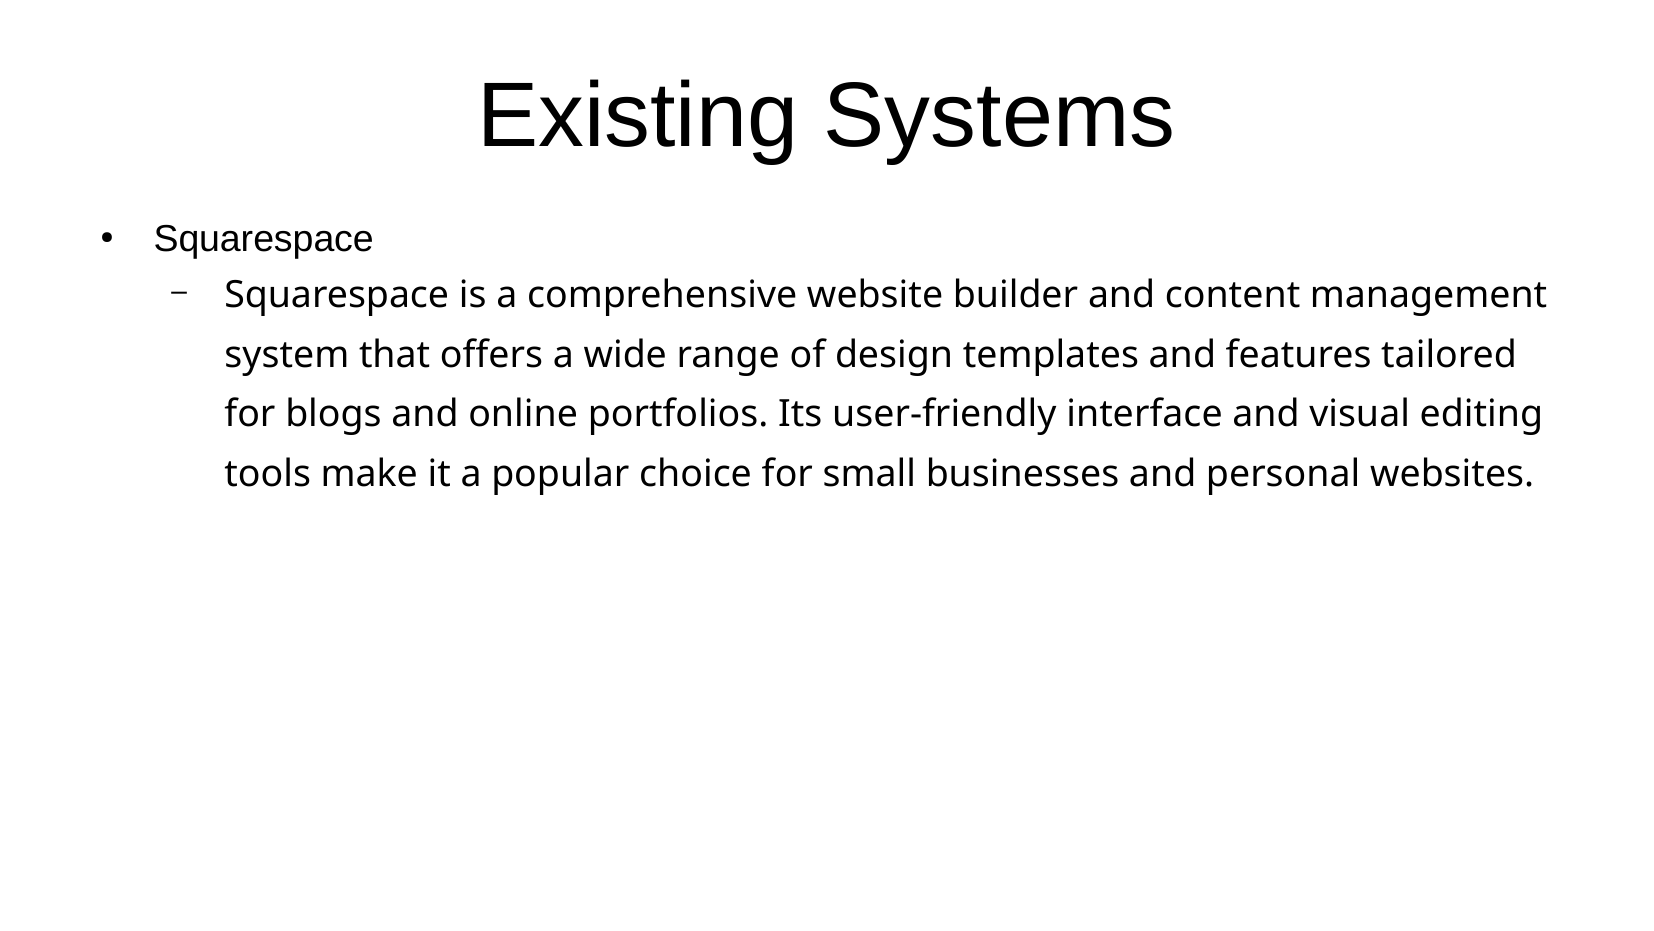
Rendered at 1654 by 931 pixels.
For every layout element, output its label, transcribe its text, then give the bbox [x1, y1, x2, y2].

list Squarespace Squarespace is a comprehensive website builder and content management system that offers a wide range of design templates and features tailored for blogs and online portfolios. Its user-friendly interface and visual editing tools make it a popular choice for small businesses and personal websites. [82, 217, 1571, 758]
title Existing Systems [82, 37, 1571, 193]
